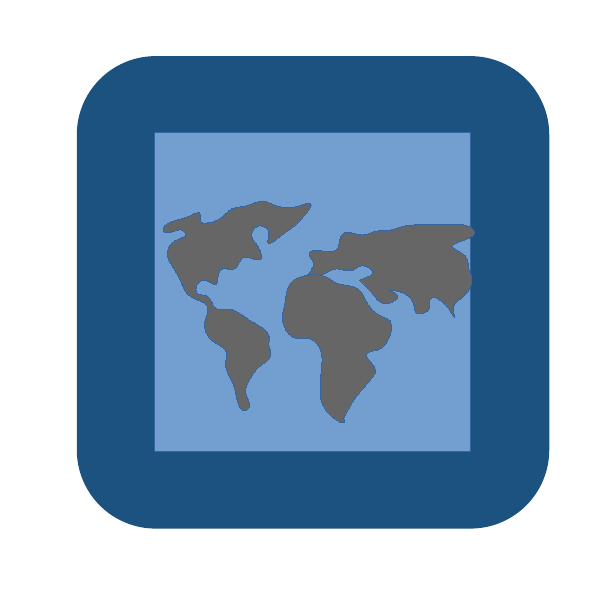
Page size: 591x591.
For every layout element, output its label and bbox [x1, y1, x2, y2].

text_box [76, 56, 550, 529]
